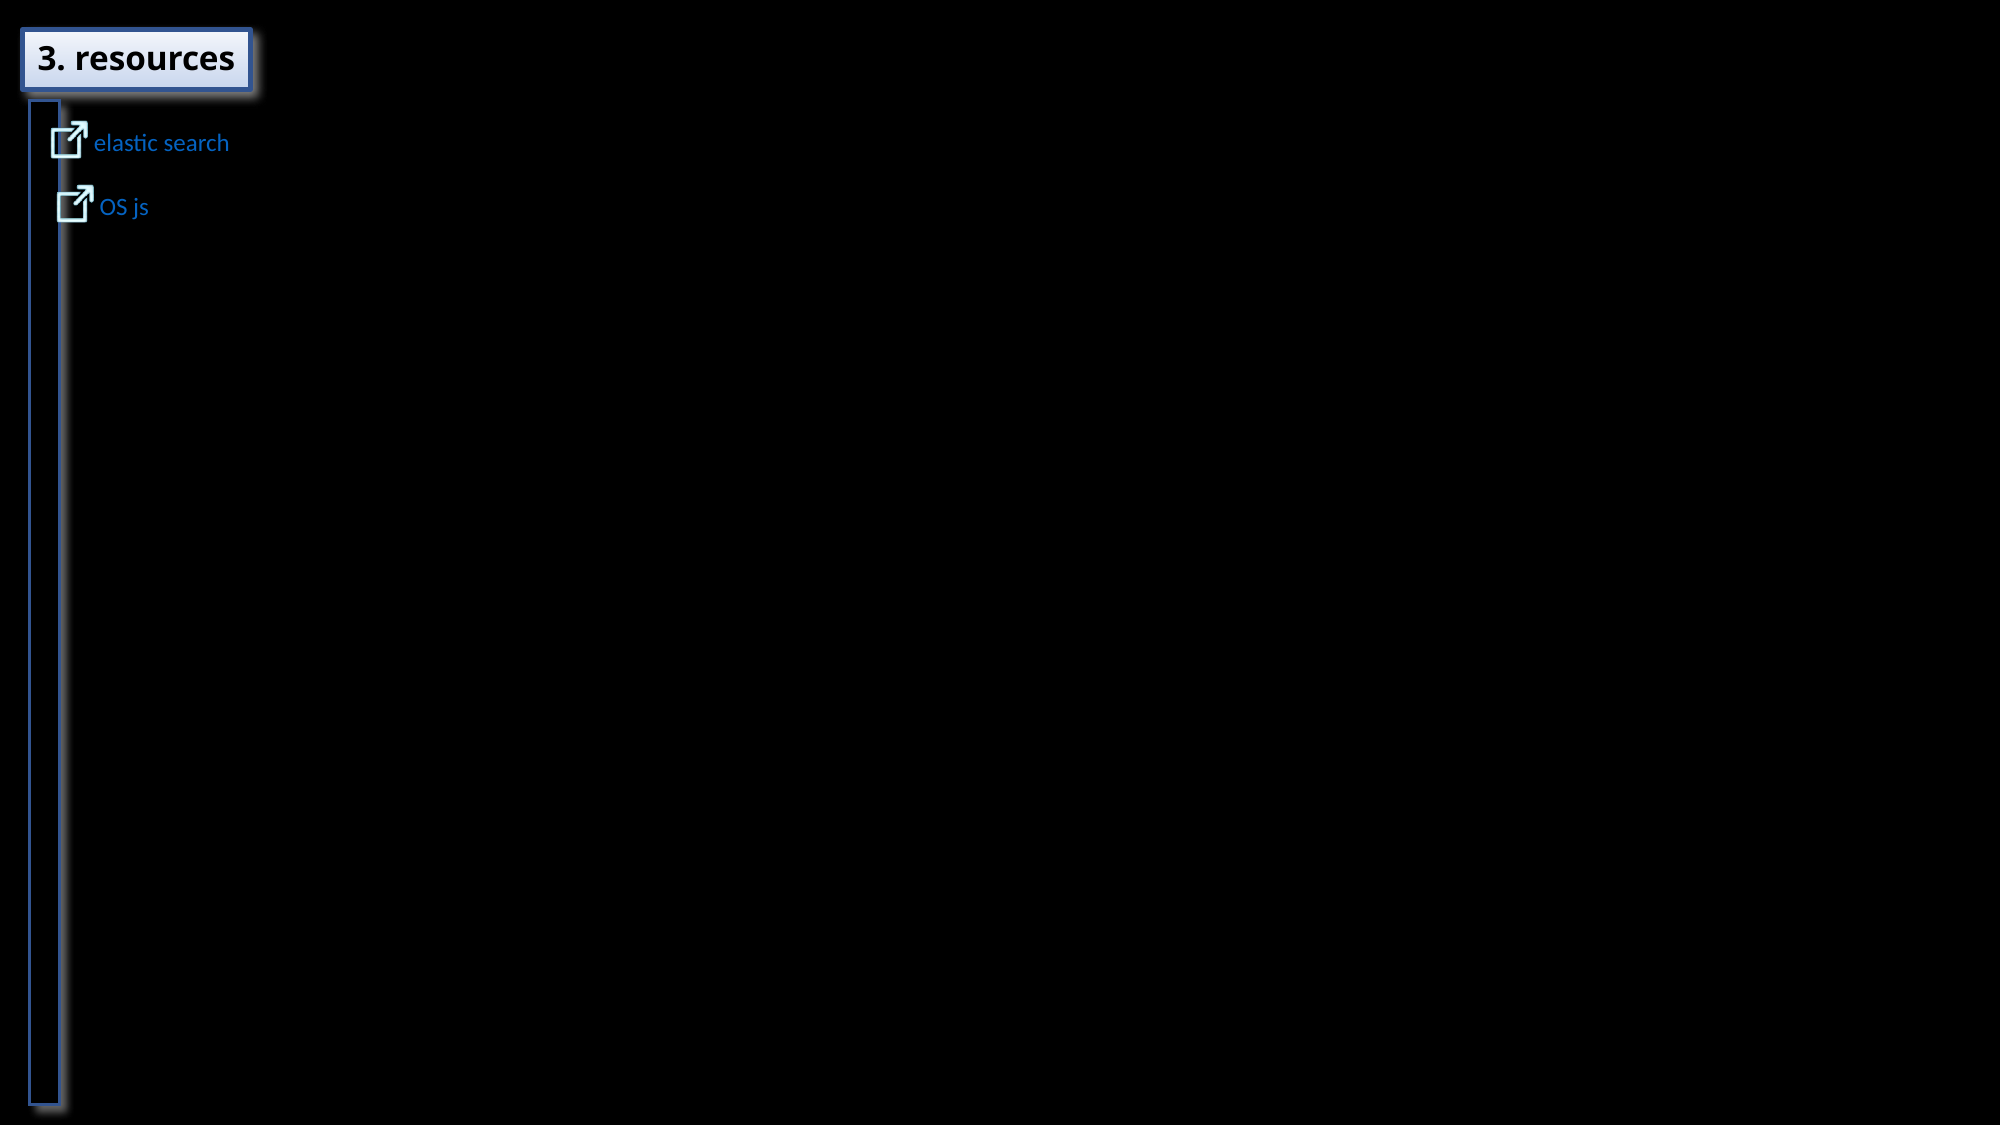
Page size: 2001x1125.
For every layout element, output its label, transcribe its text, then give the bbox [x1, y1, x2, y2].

title 3. resources [29, 29, 244, 90]
text_box elastic search [79, 118, 246, 164]
text_box [29, 100, 60, 1105]
picture [46, 116, 92, 163]
picture [52, 180, 98, 227]
text_box OS js [84, 182, 164, 228]
